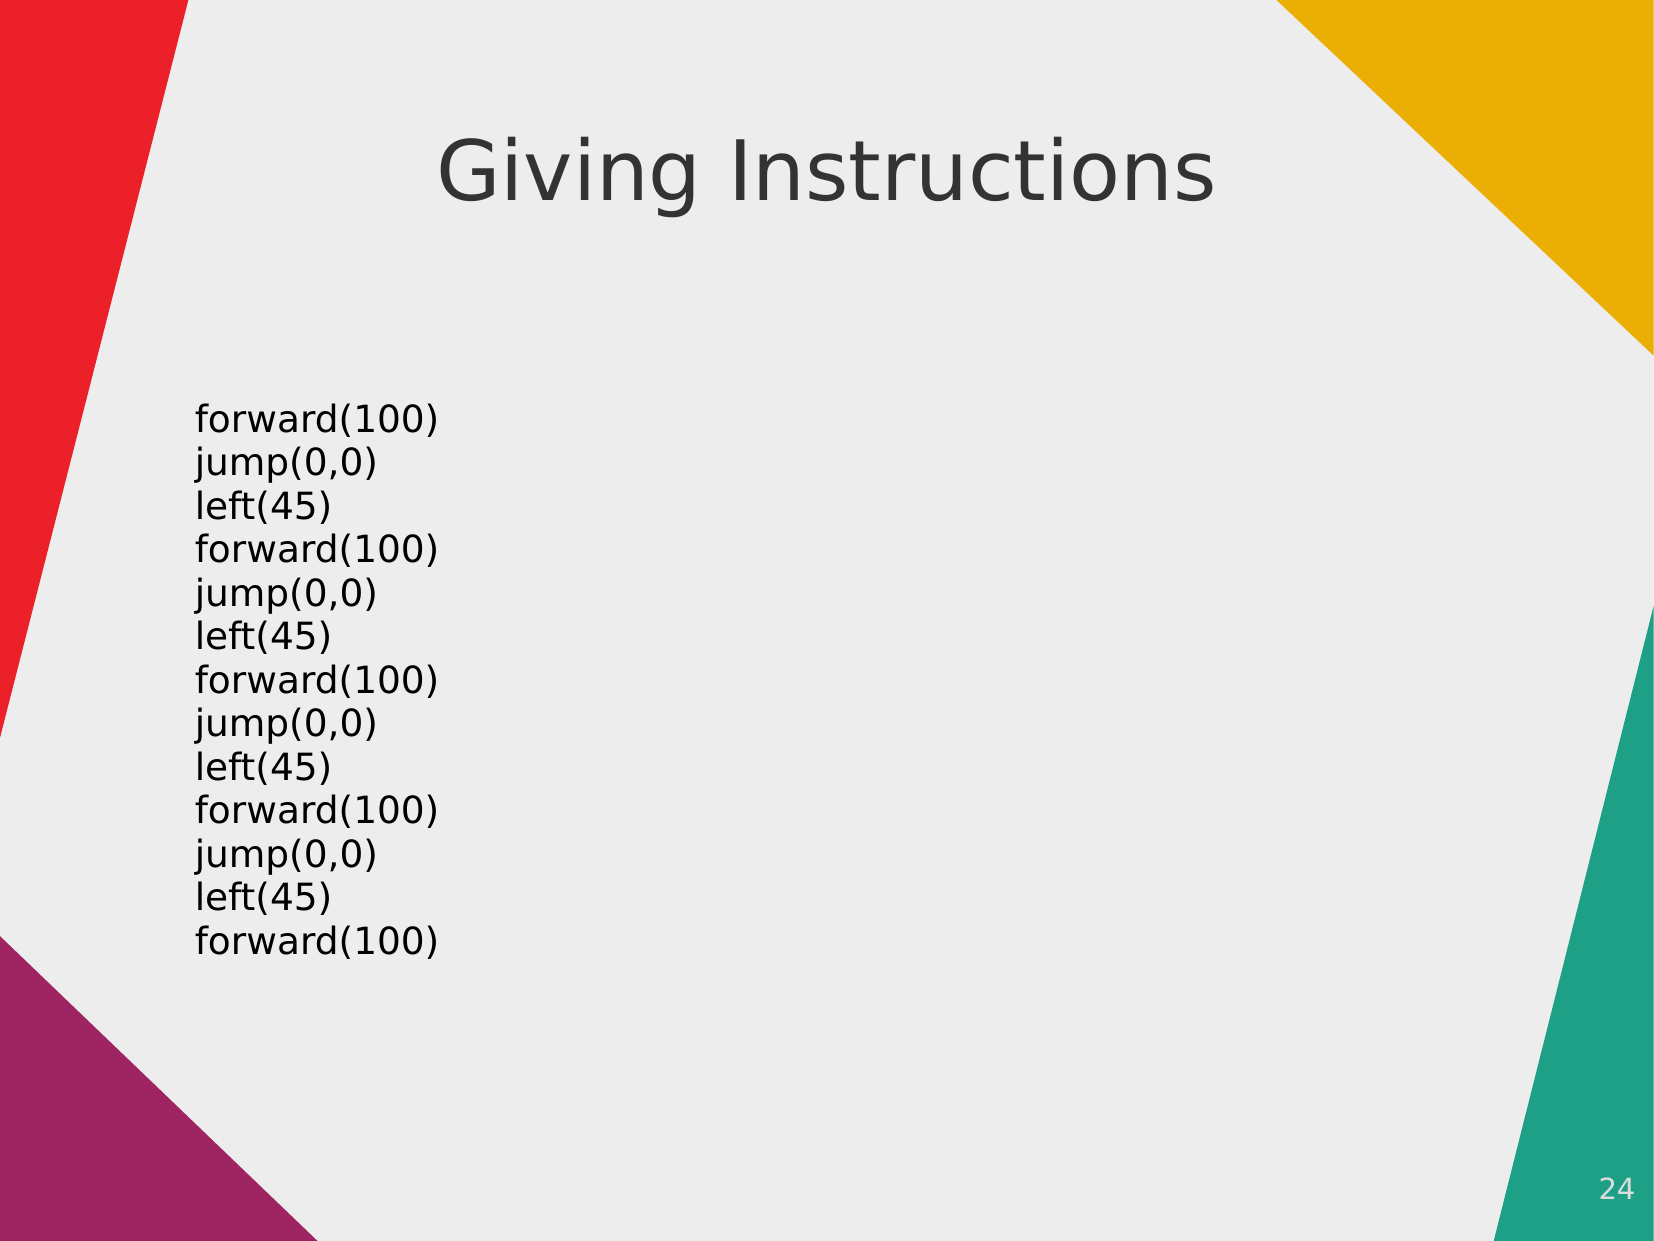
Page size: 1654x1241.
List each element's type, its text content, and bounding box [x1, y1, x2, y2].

title Giving Instructions [114, 73, 1539, 271]
text_box forward(100) jump(0,0) left(45) forward(100) jump(0,0) left(45) forward(100) jump(0,0) left(45) forward(100) jump(0,0) left(45) forward(100) [180, 390, 466, 971]
